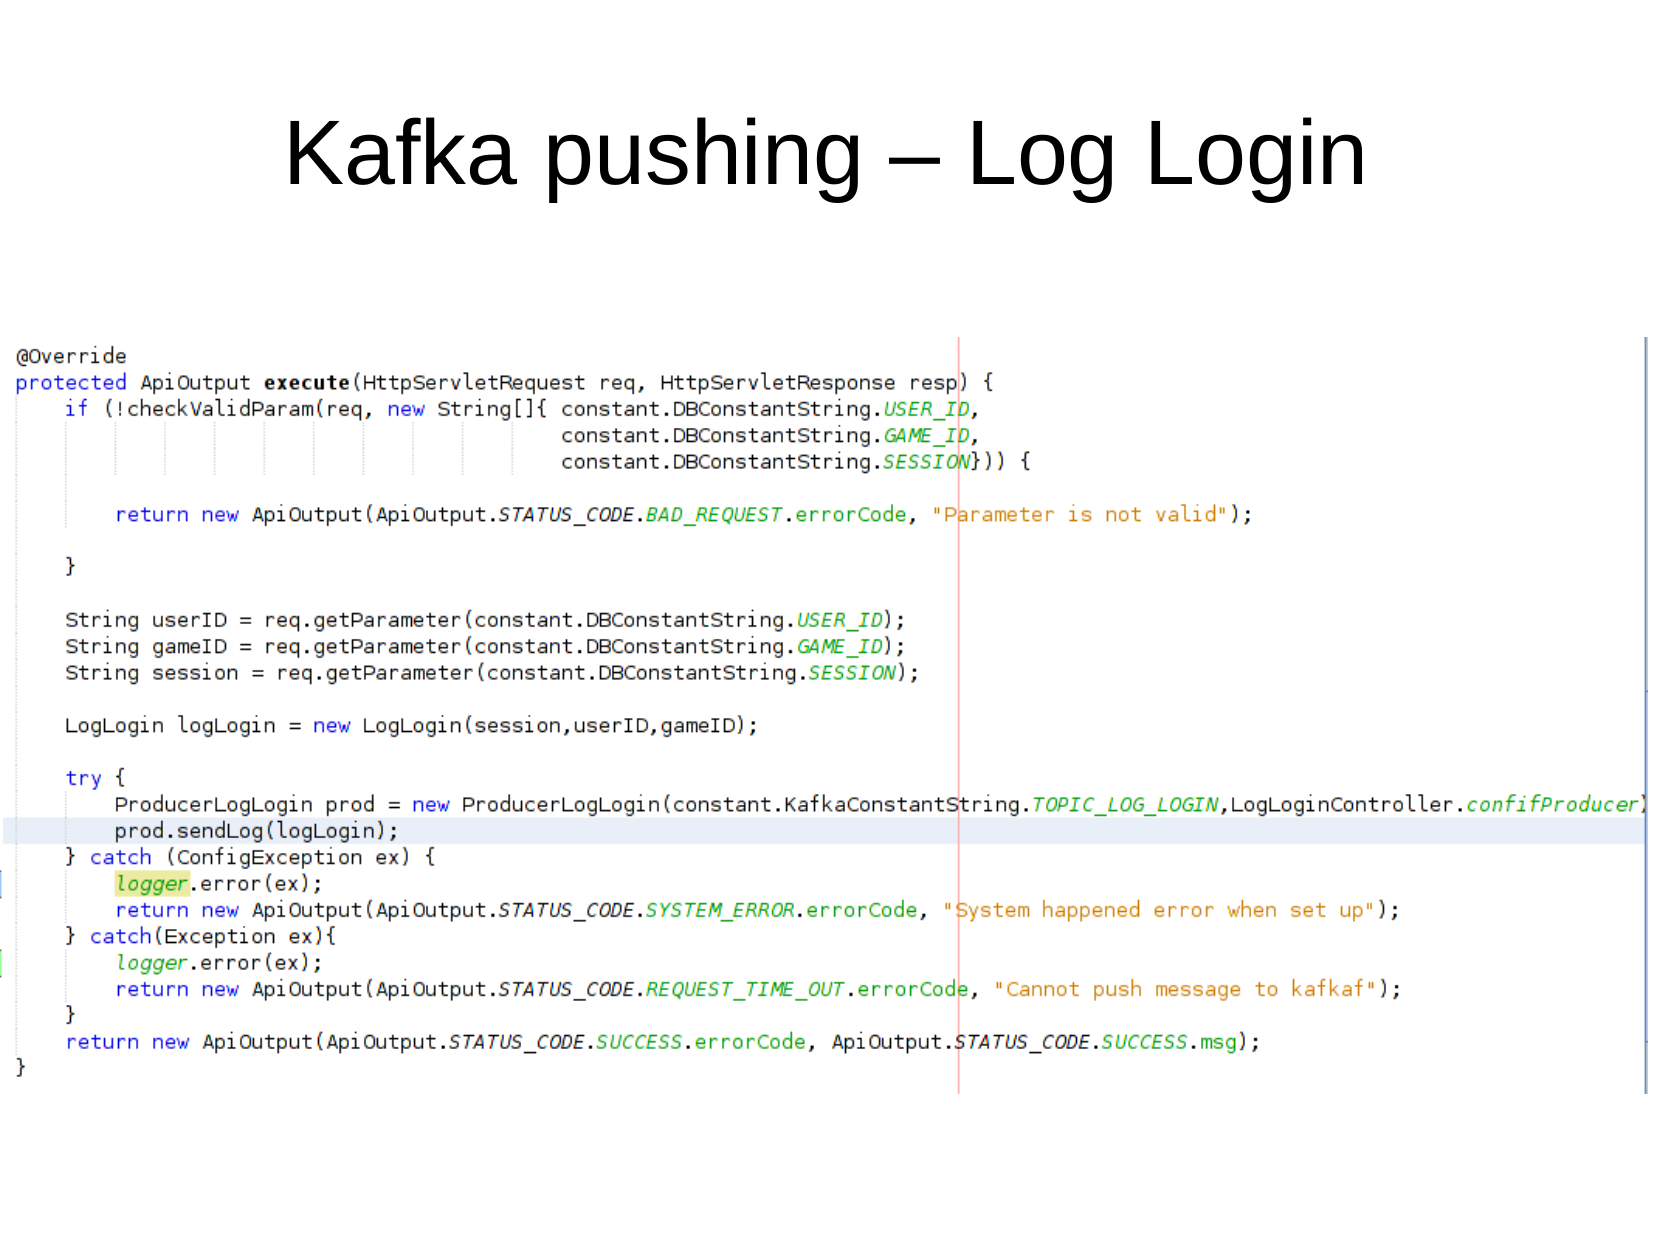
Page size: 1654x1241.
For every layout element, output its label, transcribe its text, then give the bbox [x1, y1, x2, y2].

title Kafka pushing – Log Login [82, 49, 1571, 257]
picture [0, 337, 1648, 1094]
